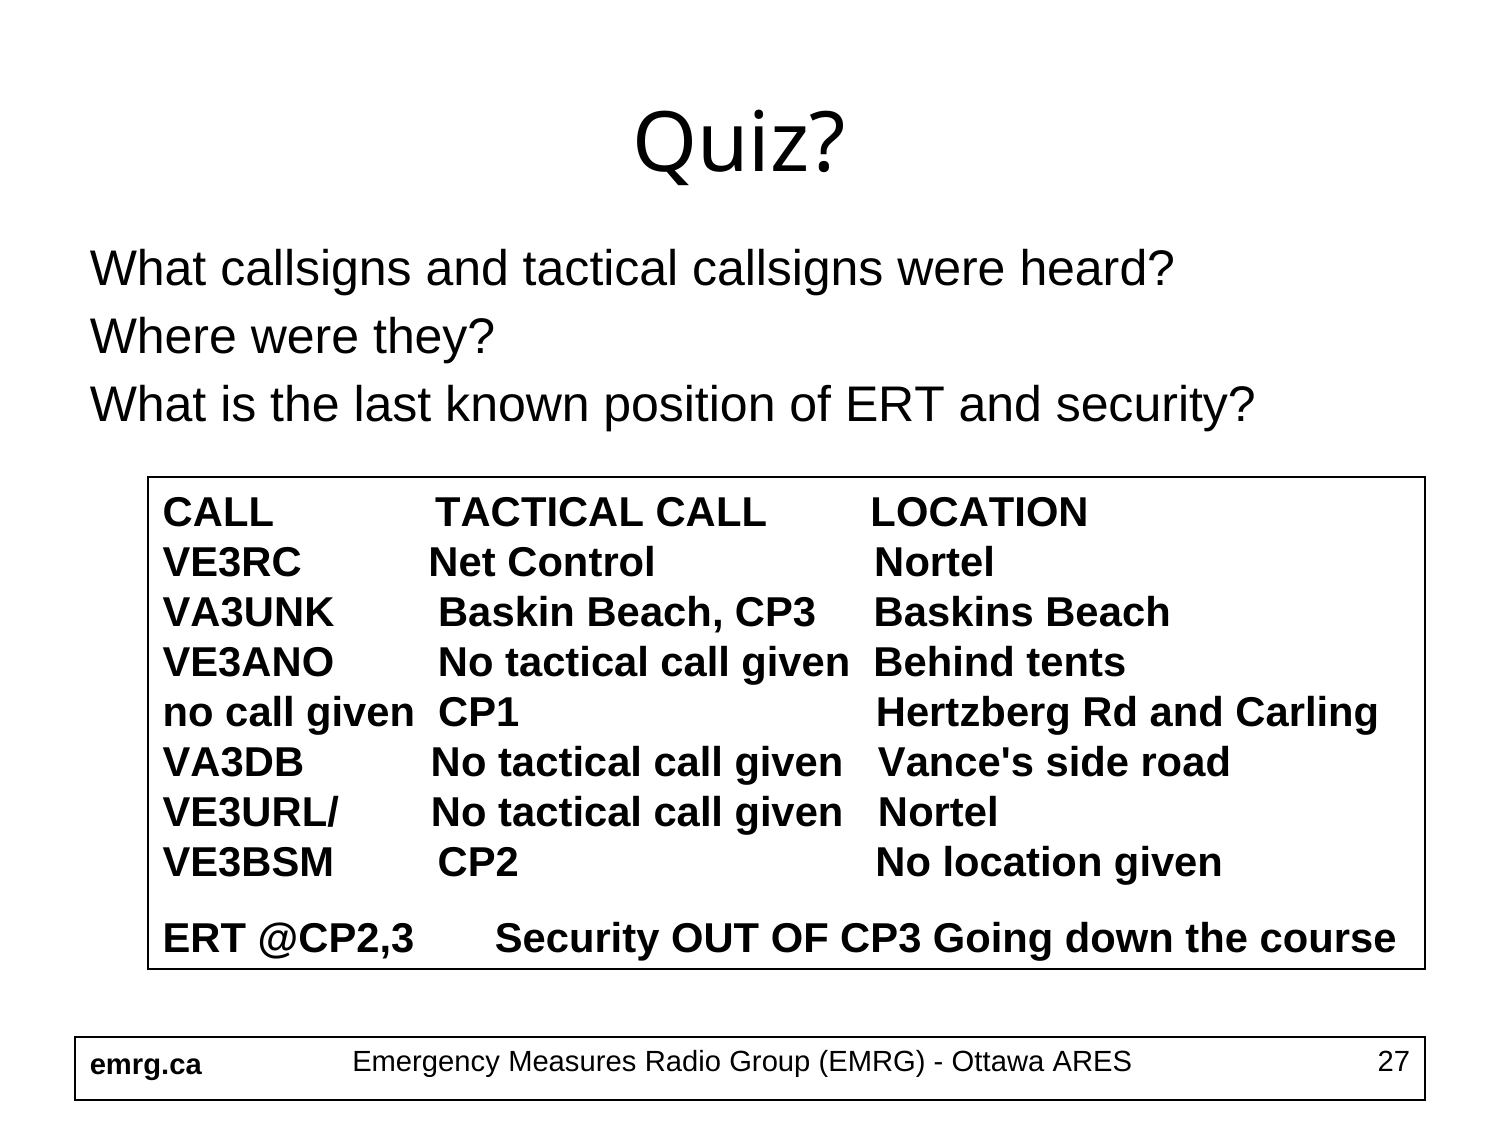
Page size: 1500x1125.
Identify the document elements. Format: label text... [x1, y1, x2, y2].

text_box CALL TACTICAL CALL LOCATION VE3RC Net Control Nortel VA3UNK Baskin Beach, CP3 Baskins Beach VE3ANO No tactical call given Behind tents no call given CP1 Hertzberg Rd and Carling VA3DB No tactical call given Vance's side road VE3URL/ No tactical call given Nortel VE3BSM CP2 No location given ERT @CP2,3 Security OUT OF CP3 Going down the course [147, 477, 1425, 969]
list What callsigns and tactical callsigns were heard? Where were they? What is the last known position of ERT and security? [75, 232, 1426, 478]
title Quiz? [75, 45, 1426, 232]
